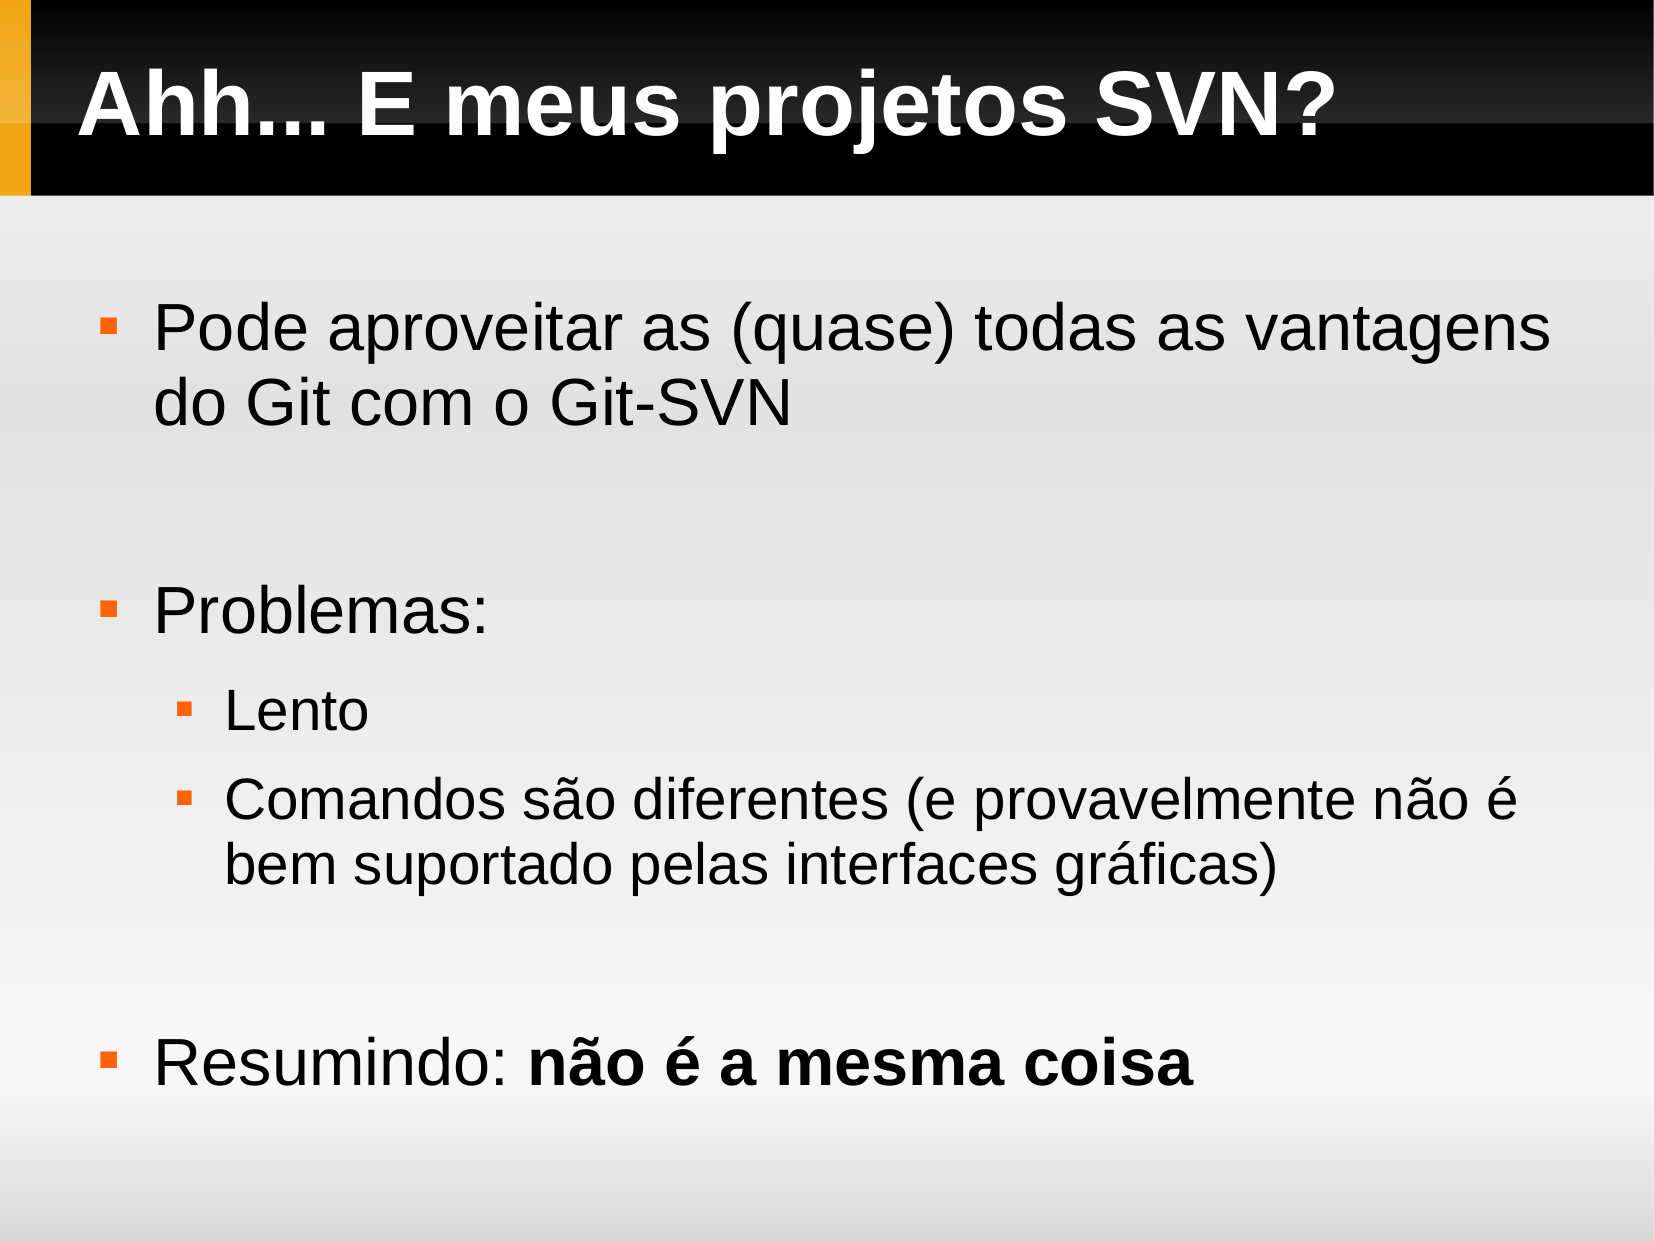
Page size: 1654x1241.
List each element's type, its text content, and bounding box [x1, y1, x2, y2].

list Pode aproveitar as (quase) todas as vantagens do Git com o Git-SVN Problemas: Lento Comandos são diferentes (e provavelmente não é bem suportado pelas interfaces gráficas) Resumindo: não é a mesma coisa [82, 290, 1571, 1100]
title Ahh... E meus projetos SVN? [76, 0, 1565, 208]
picture [0, 0, 1654, 1241]
